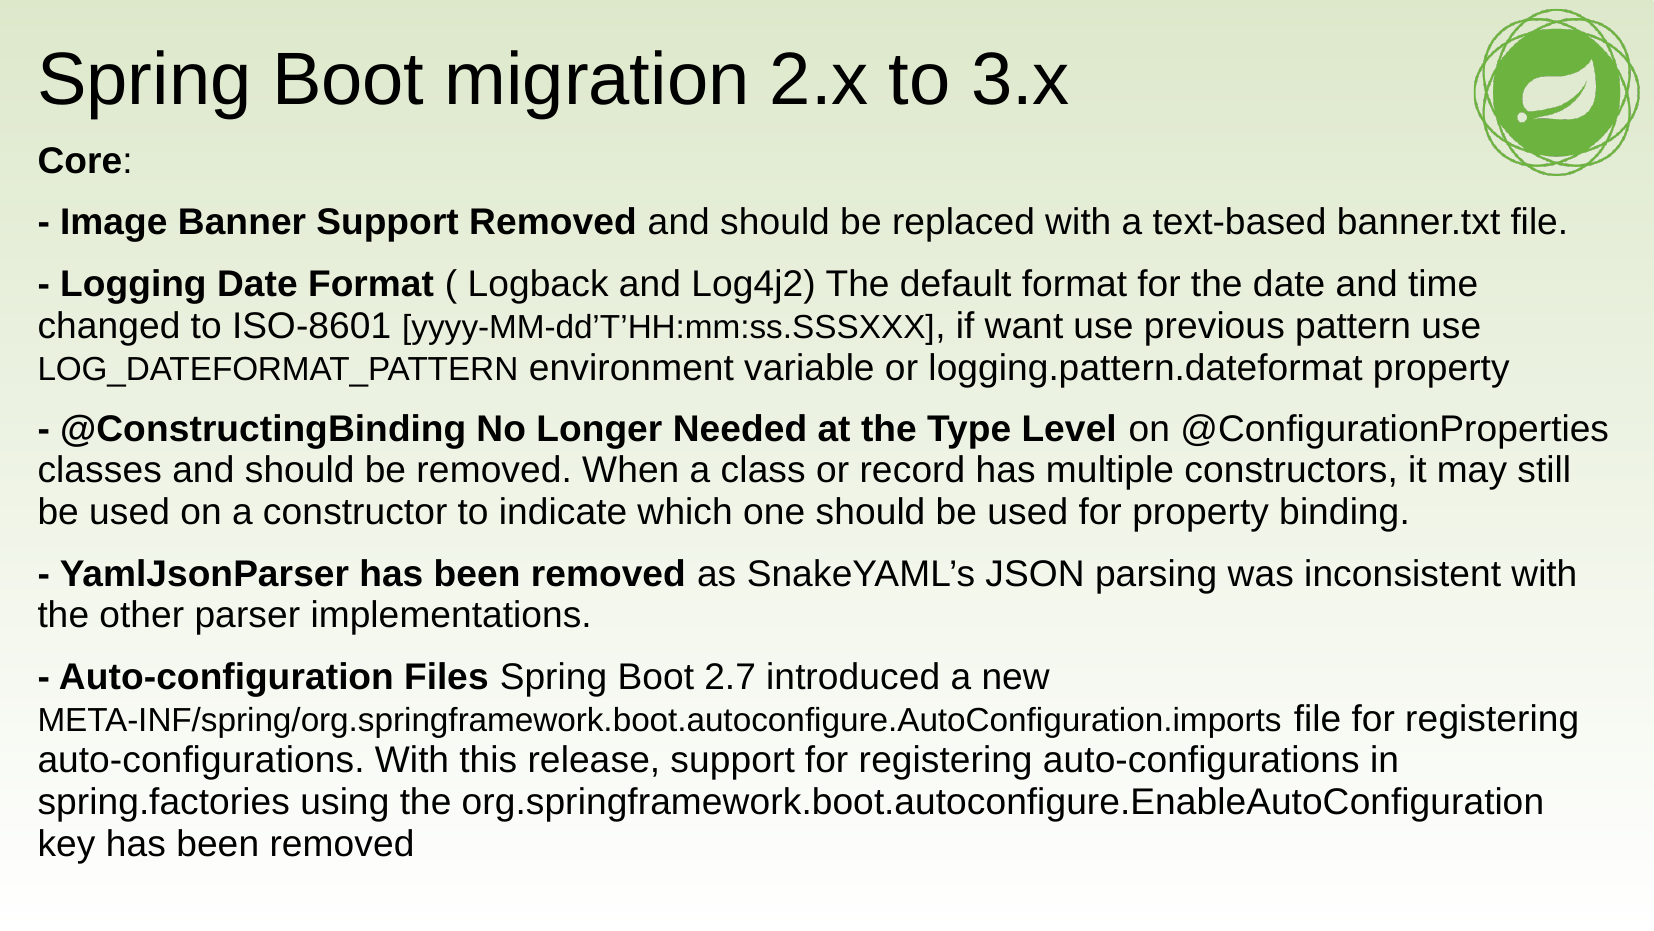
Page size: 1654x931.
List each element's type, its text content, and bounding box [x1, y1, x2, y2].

picture [1472, 7, 1641, 177]
list Spring Boot migration 2.x to 3.x Core: - Image Banner Support Removed and should be replaced with a text-based banner.txt file. - Logging Date Format ( Logback and Log4j2) The default format for the date and time changed to ISO-8601 [yyyy-MM-dd’T’HH:mm:ss.SSSXXX], if want use previous pattern use LOG_DATEFORMAT_PATTERN environment variable or logging.pattern.dateformat property - @ConstructingBinding No Longer Needed at the Type Level on @ConfigurationProperties classes and should be removed. When a class or record has multiple constructors, it may still be used on a constructor to indicate which one should be used for property binding. - YamlJsonParser has been removed as SnakeYAML’s JSON parsing was inconsistent with the other parser implementations. - Auto-configuration Files Spring Boot 2.7 introduced a new META-INF/spring/org.springframework.boot.autoconfigure.AutoConfiguration.imports file for registering auto-configurations. With this release, support for registering auto-configurations in spring.factories using the org.springframework.boot.autoconfigure.EnableAutoConfiguration key has been removed [37, 37, 1613, 901]
